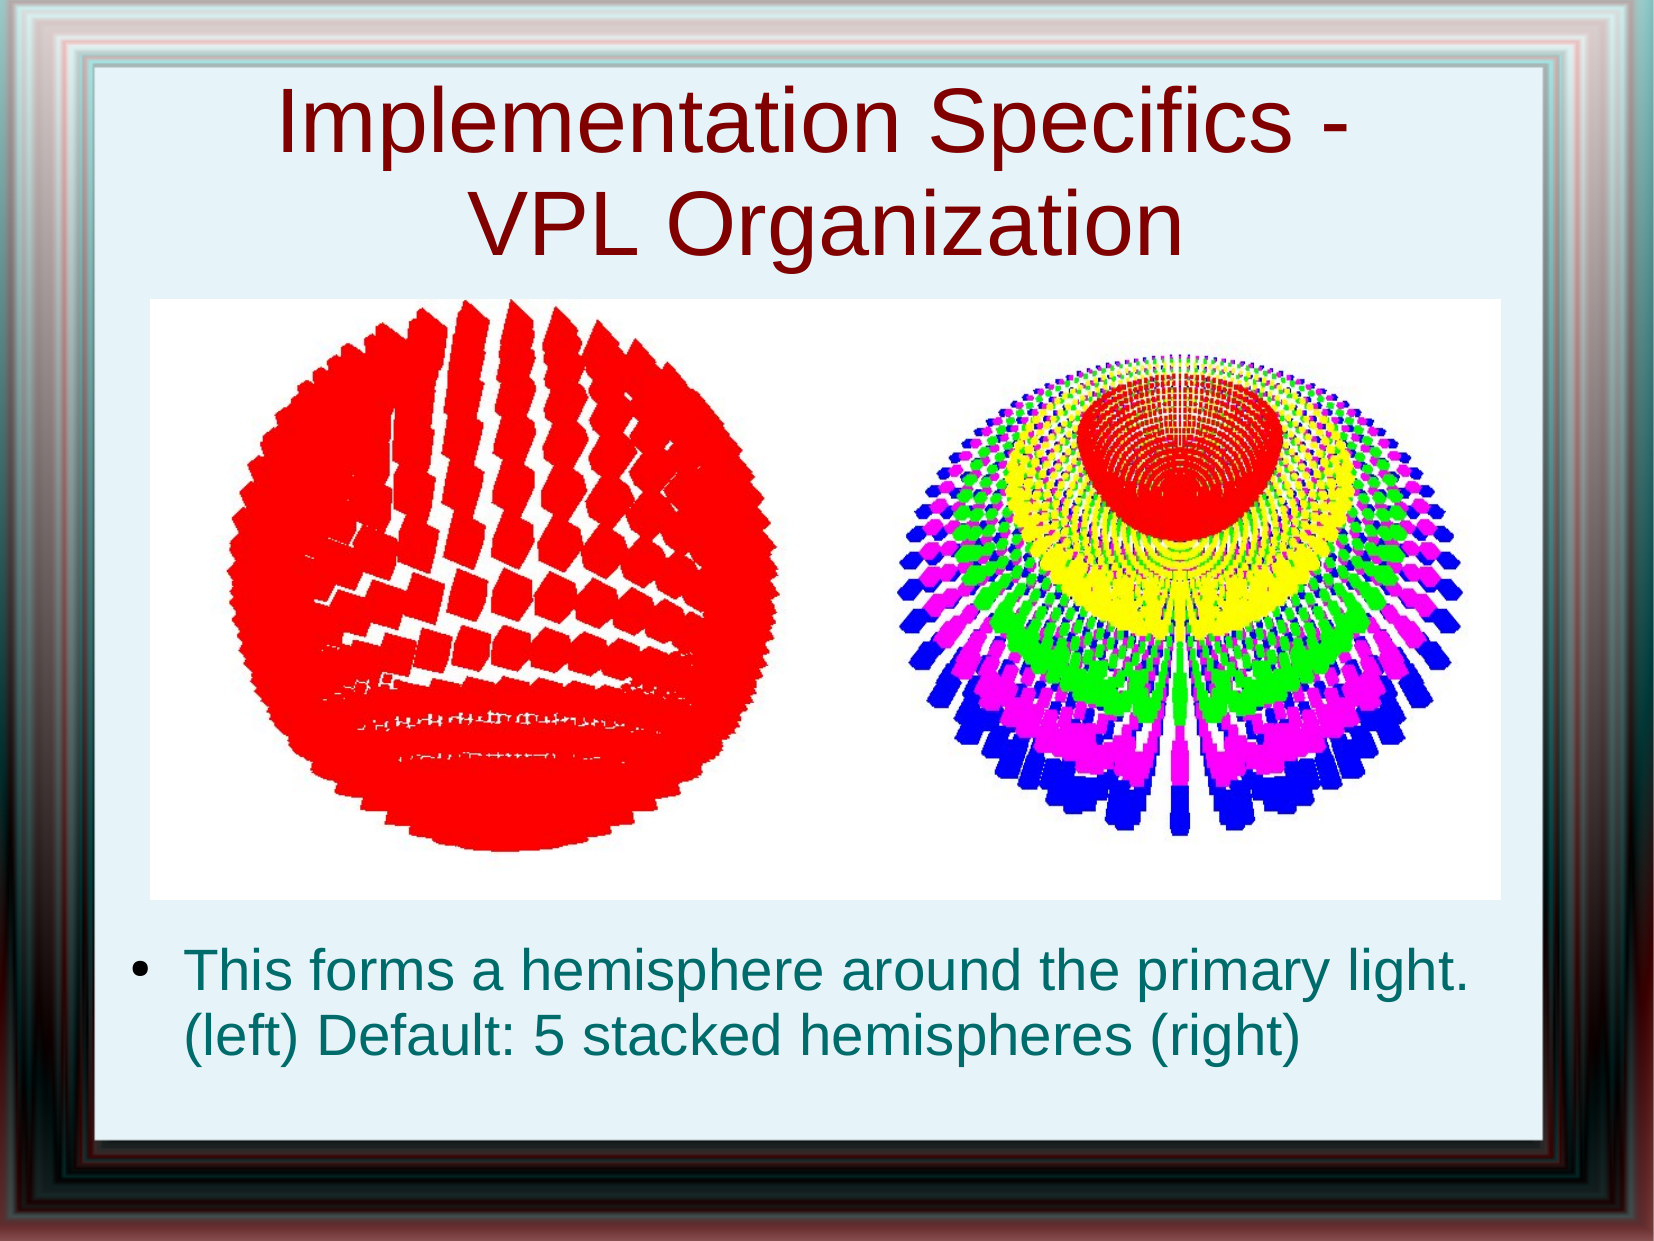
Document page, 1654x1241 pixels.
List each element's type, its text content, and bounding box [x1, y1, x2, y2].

list This forms a hemisphere around the primary light. (left) Default: 5 stacked hemispheres (right) [112, 937, 1501, 1126]
title Implementation Specifics - VPL Organization [118, 69, 1536, 276]
picture [0, 0, 1654, 1241]
